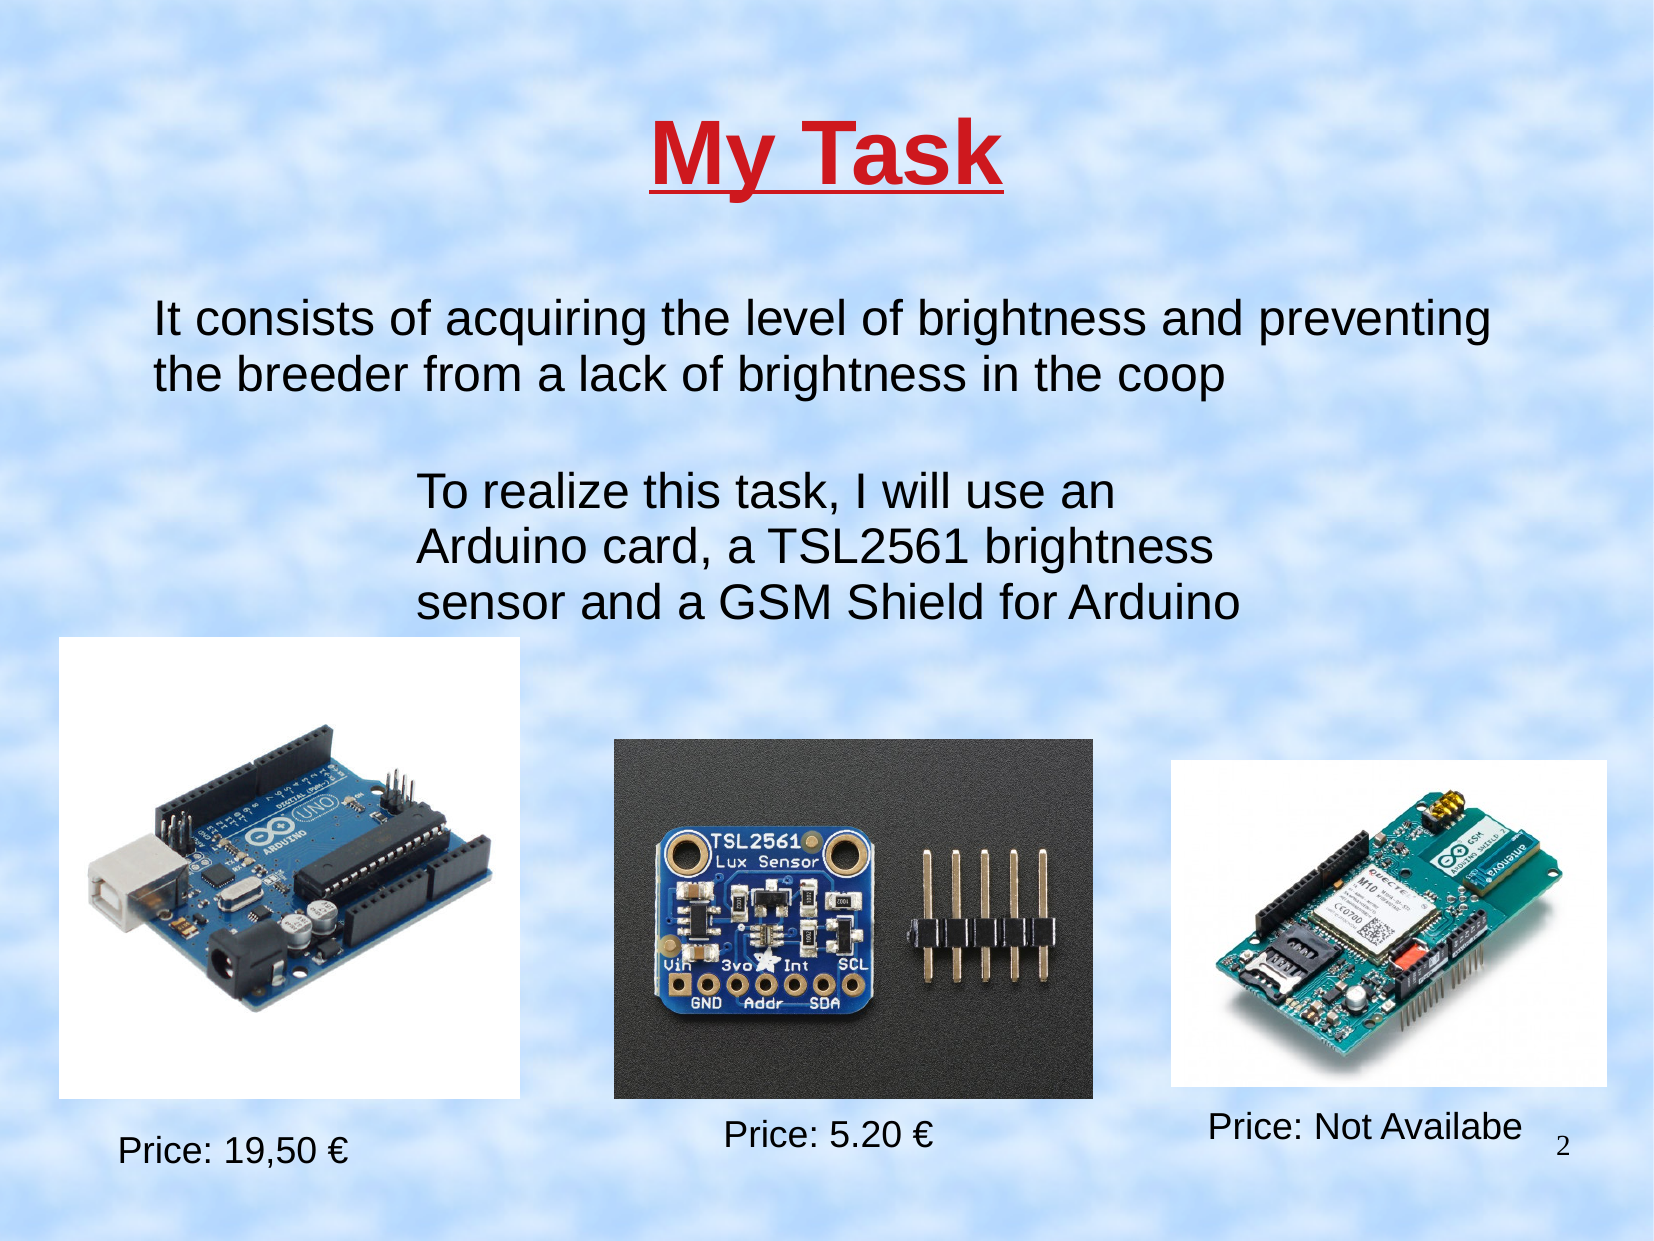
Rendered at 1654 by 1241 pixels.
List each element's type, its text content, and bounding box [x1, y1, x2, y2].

text_box Price: Not Availabe [1192, 1098, 1548, 1186]
text_box Price: 5.20 € [708, 1105, 1004, 1170]
picture [0, 0, 1654, 1241]
text_box To realize this task, I will use an Arduino card, a TSL2561 brightness sensor and a GSM Shield for Arduino [401, 455, 1288, 638]
text_box Price: 19,50 € [102, 1122, 378, 1205]
list It consists of acquiring the level of brightness and preventing the breeder from a lack of brightness in the coop [82, 290, 1571, 1010]
title My Task [82, 49, 1571, 257]
